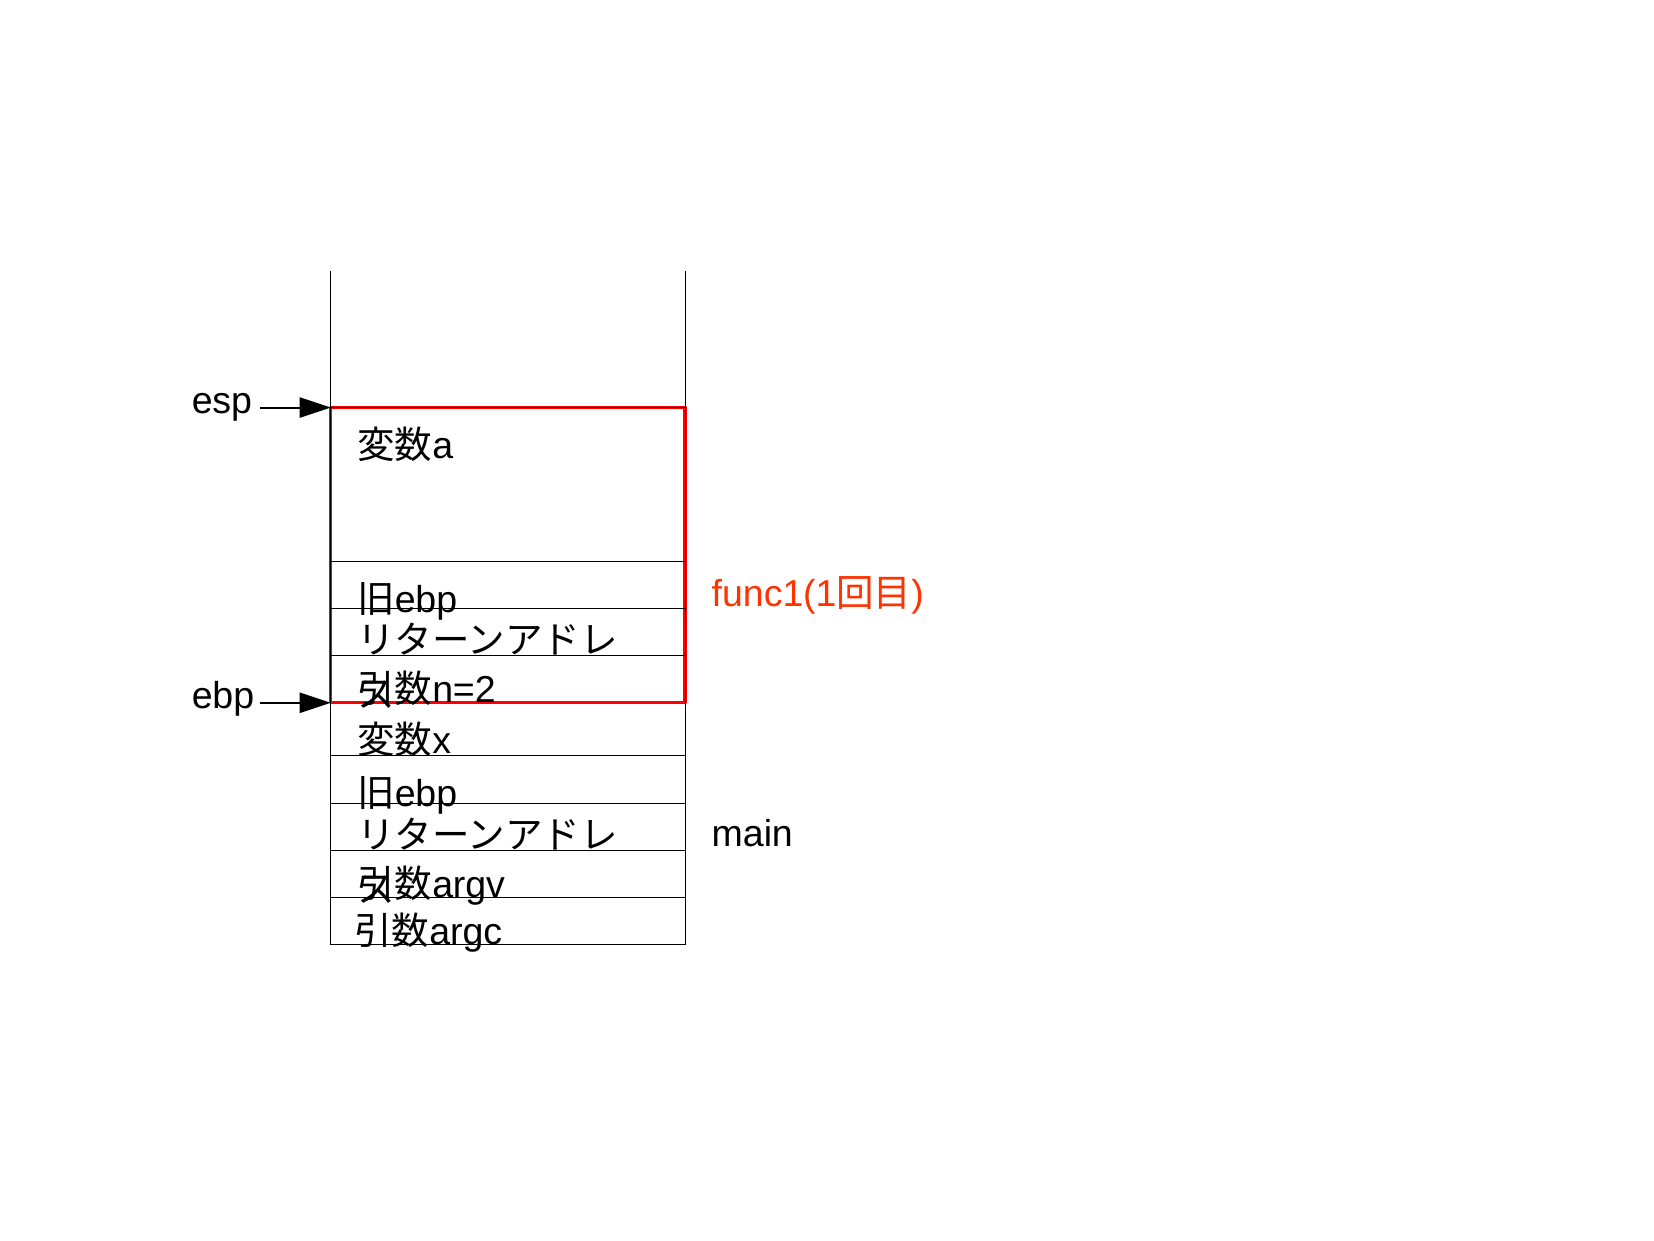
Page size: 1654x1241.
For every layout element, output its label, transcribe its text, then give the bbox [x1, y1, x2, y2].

text_box リターンアドレス [342, 618, 650, 655]
text_box func1(1回目) [696, 555, 945, 615]
text_box リターンアドレス [342, 656, 650, 660]
text_box 変数a [342, 408, 650, 465]
text_box ebp [177, 667, 272, 727]
text_box リターンアドレス [342, 813, 650, 855]
text_box 旧ebp [342, 562, 650, 618]
text_box 引数argc [339, 945, 520, 951]
text_box esp [177, 372, 272, 432]
text_box 引数argv [364, 892, 388, 903]
text_box 引数n=2 [342, 660, 591, 709]
text_box main [696, 805, 898, 863]
text_box 旧ebp [342, 760, 650, 813]
text_box 引数argv [342, 855, 591, 903]
text_box 変数x [342, 704, 650, 760]
text_box 引数argc [339, 893, 520, 944]
